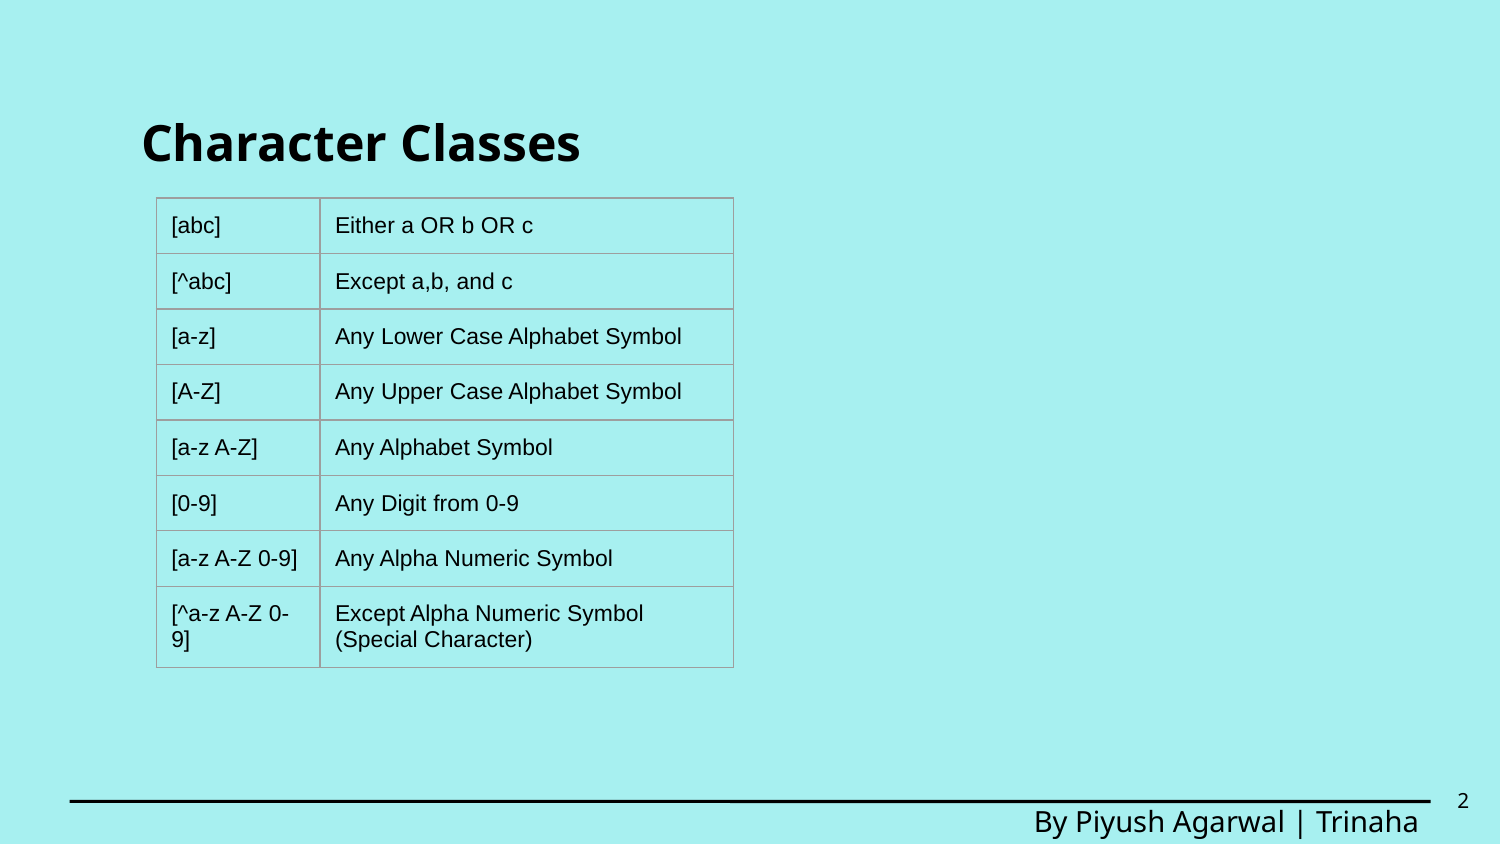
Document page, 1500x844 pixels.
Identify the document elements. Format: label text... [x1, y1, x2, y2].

table_cell [a-z A-Z 0-9] [157, 531, 319, 586]
table_cell [a-z] [157, 310, 319, 364]
table_header [abc] [157, 199, 319, 253]
table_cell Any Upper Case Alphabet Symbol [321, 365, 733, 419]
table_cell [0-9] [157, 476, 319, 530]
table_header Either a OR b OR c [321, 199, 733, 253]
table_cell Any Alphabet Symbol [321, 421, 733, 475]
table_cell Any Alpha Numeric Symbol [321, 531, 733, 586]
table_cell Except Alpha Numeric Symbol (Special Character) [321, 587, 733, 667]
table_cell [^abc] [157, 254, 319, 308]
table_cell [^a-z A-Z 0-9] [157, 587, 319, 667]
table_cell Except a,b, and c [321, 254, 733, 308]
slide_number <number> [1394, 769, 1484, 834]
table_cell [a-z A-Z] [157, 421, 319, 475]
table_cell [A-Z] [157, 365, 319, 419]
title Character Classes [51, 96, 1449, 186]
text_box By Piyush Agarwal | Trinaha Institute [923, 787, 1435, 844]
table_cell Any Digit from 0-9 [321, 476, 733, 530]
table_cell Any Lower Case Alphabet Symbol [321, 310, 733, 364]
